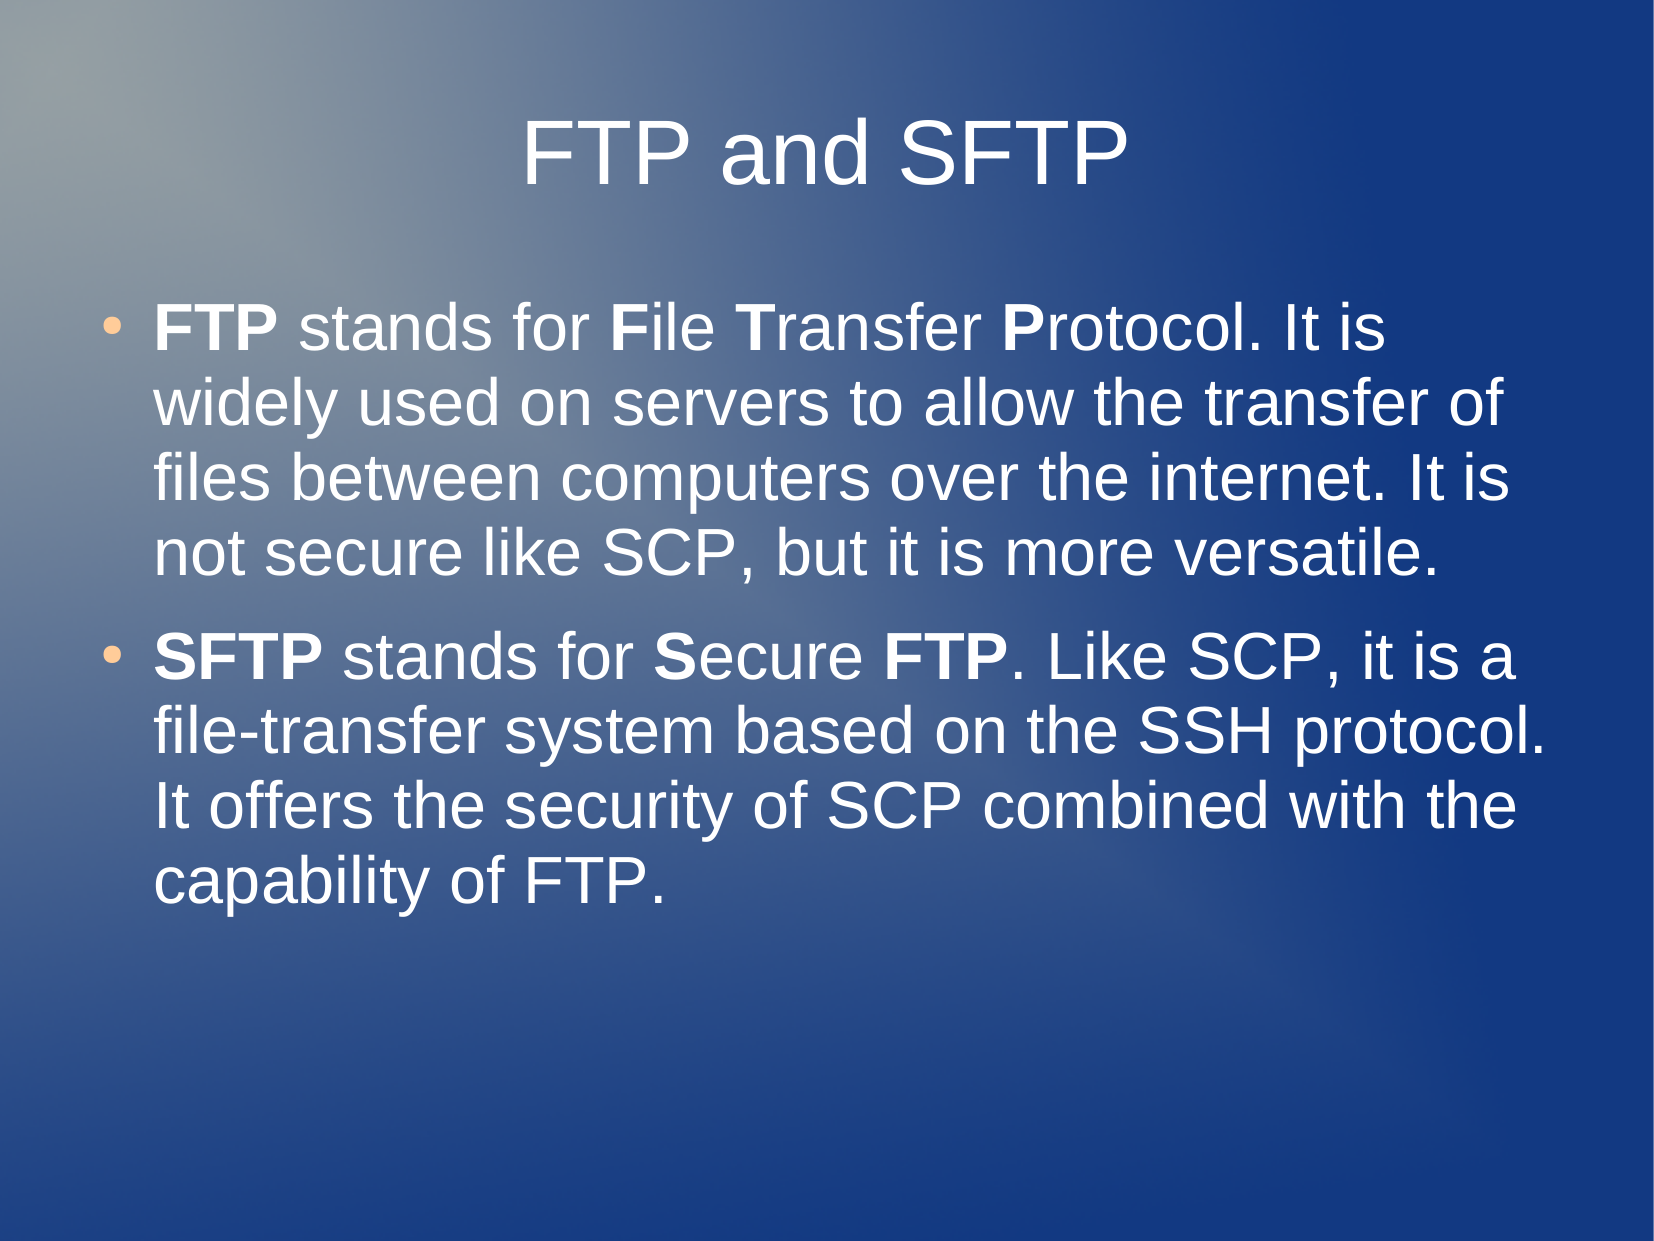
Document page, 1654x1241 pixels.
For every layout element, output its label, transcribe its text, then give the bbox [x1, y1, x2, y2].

picture [0, 0, 1654, 1241]
list FTP stands for File Transfer Protocol. It is widely used on servers to allow the transfer of files between computers over the internet. It is not secure like SCP, but it is more versatile. SFTP stands for Secure FTP. Like SCP, it is a file-transfer system based on the SSH protocol. It offers the security of SCP combined with the capability of FTP. [82, 290, 1571, 1010]
title FTP and SFTP [82, 49, 1571, 257]
